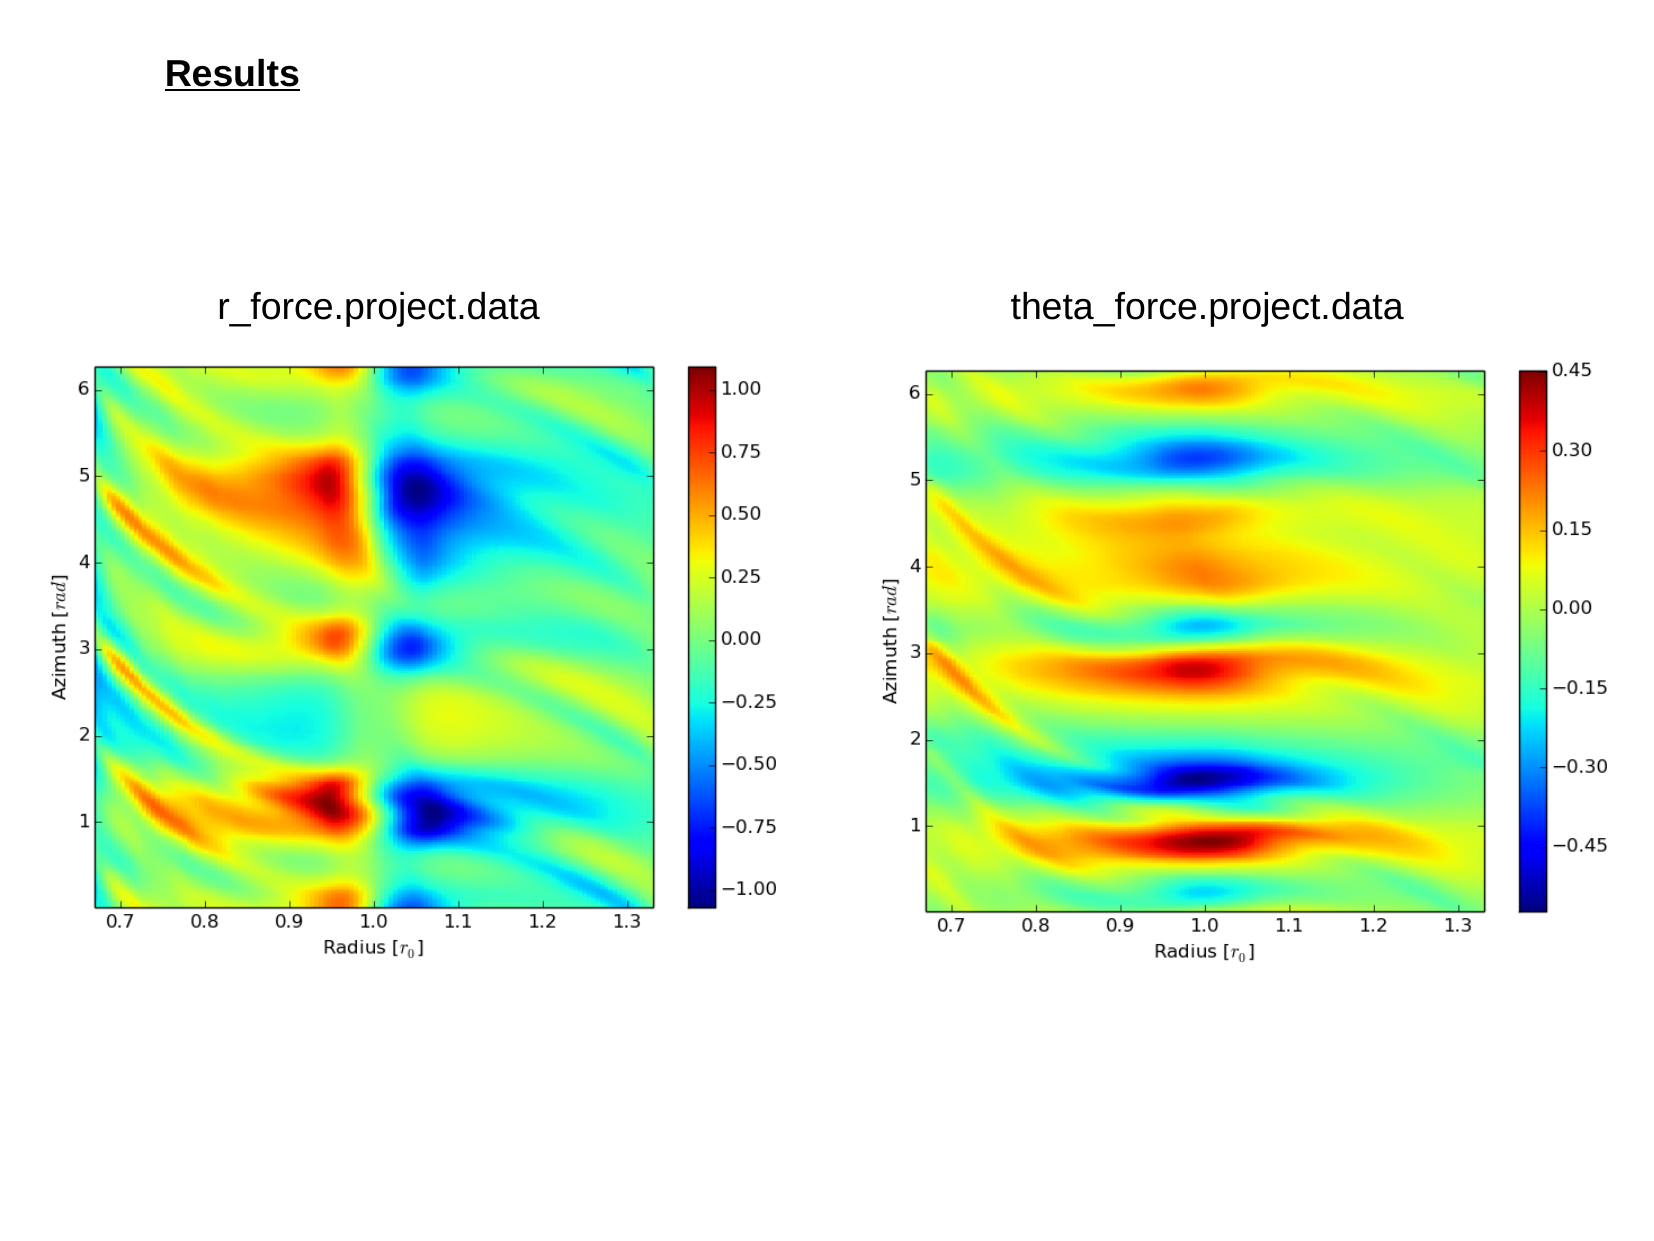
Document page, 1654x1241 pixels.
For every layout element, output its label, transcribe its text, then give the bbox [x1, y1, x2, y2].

text_box r_force.project.data theta_force.project.data [150, 277, 1654, 335]
picture [0, 299, 1654, 979]
text_box Results [150, 45, 1501, 102]
